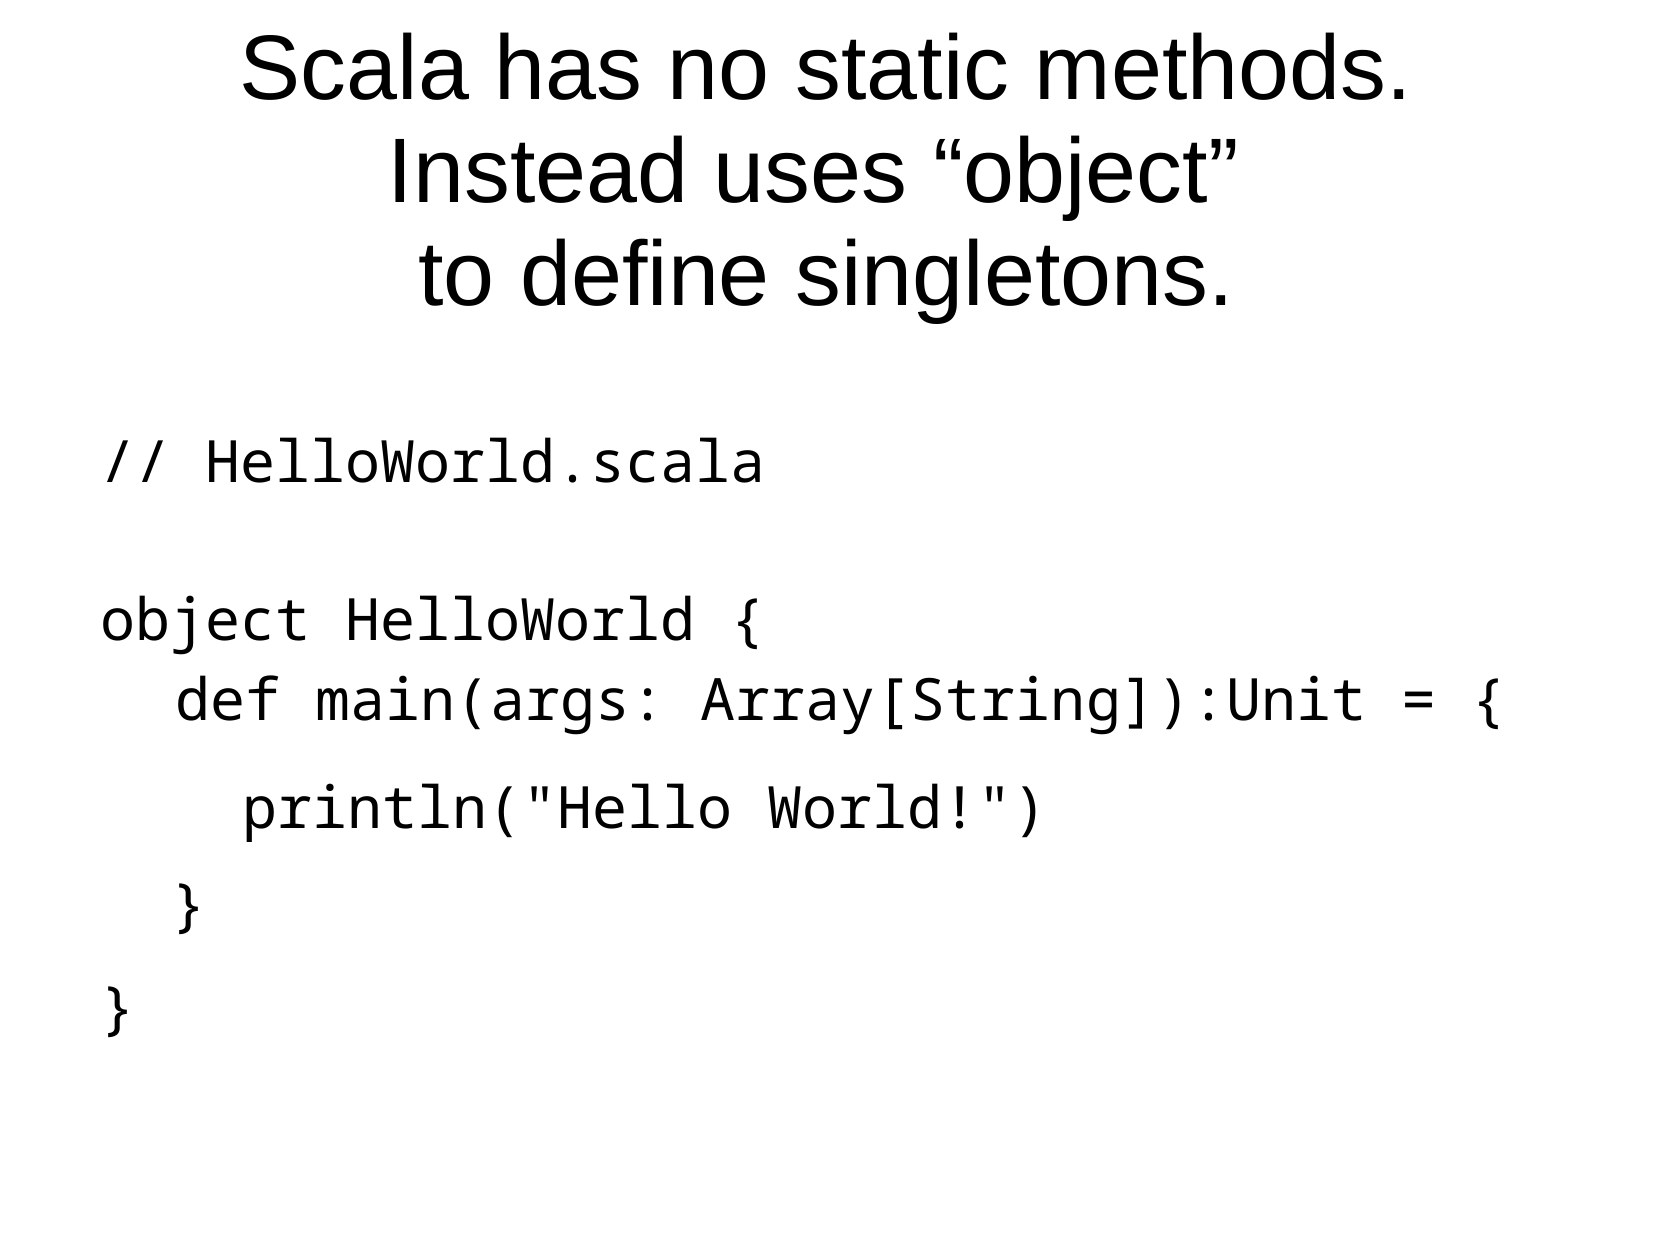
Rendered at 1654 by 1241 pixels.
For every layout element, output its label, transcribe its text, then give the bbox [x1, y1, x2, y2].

title Scala has no static methods. Instead uses “object” to define singletons. [82, 16, 1571, 325]
list // HelloWorld.scala object HelloWorld { def main(args: Array[String]):Unit = { println("Hello World!") } } [30, 420, 1654, 1140]
